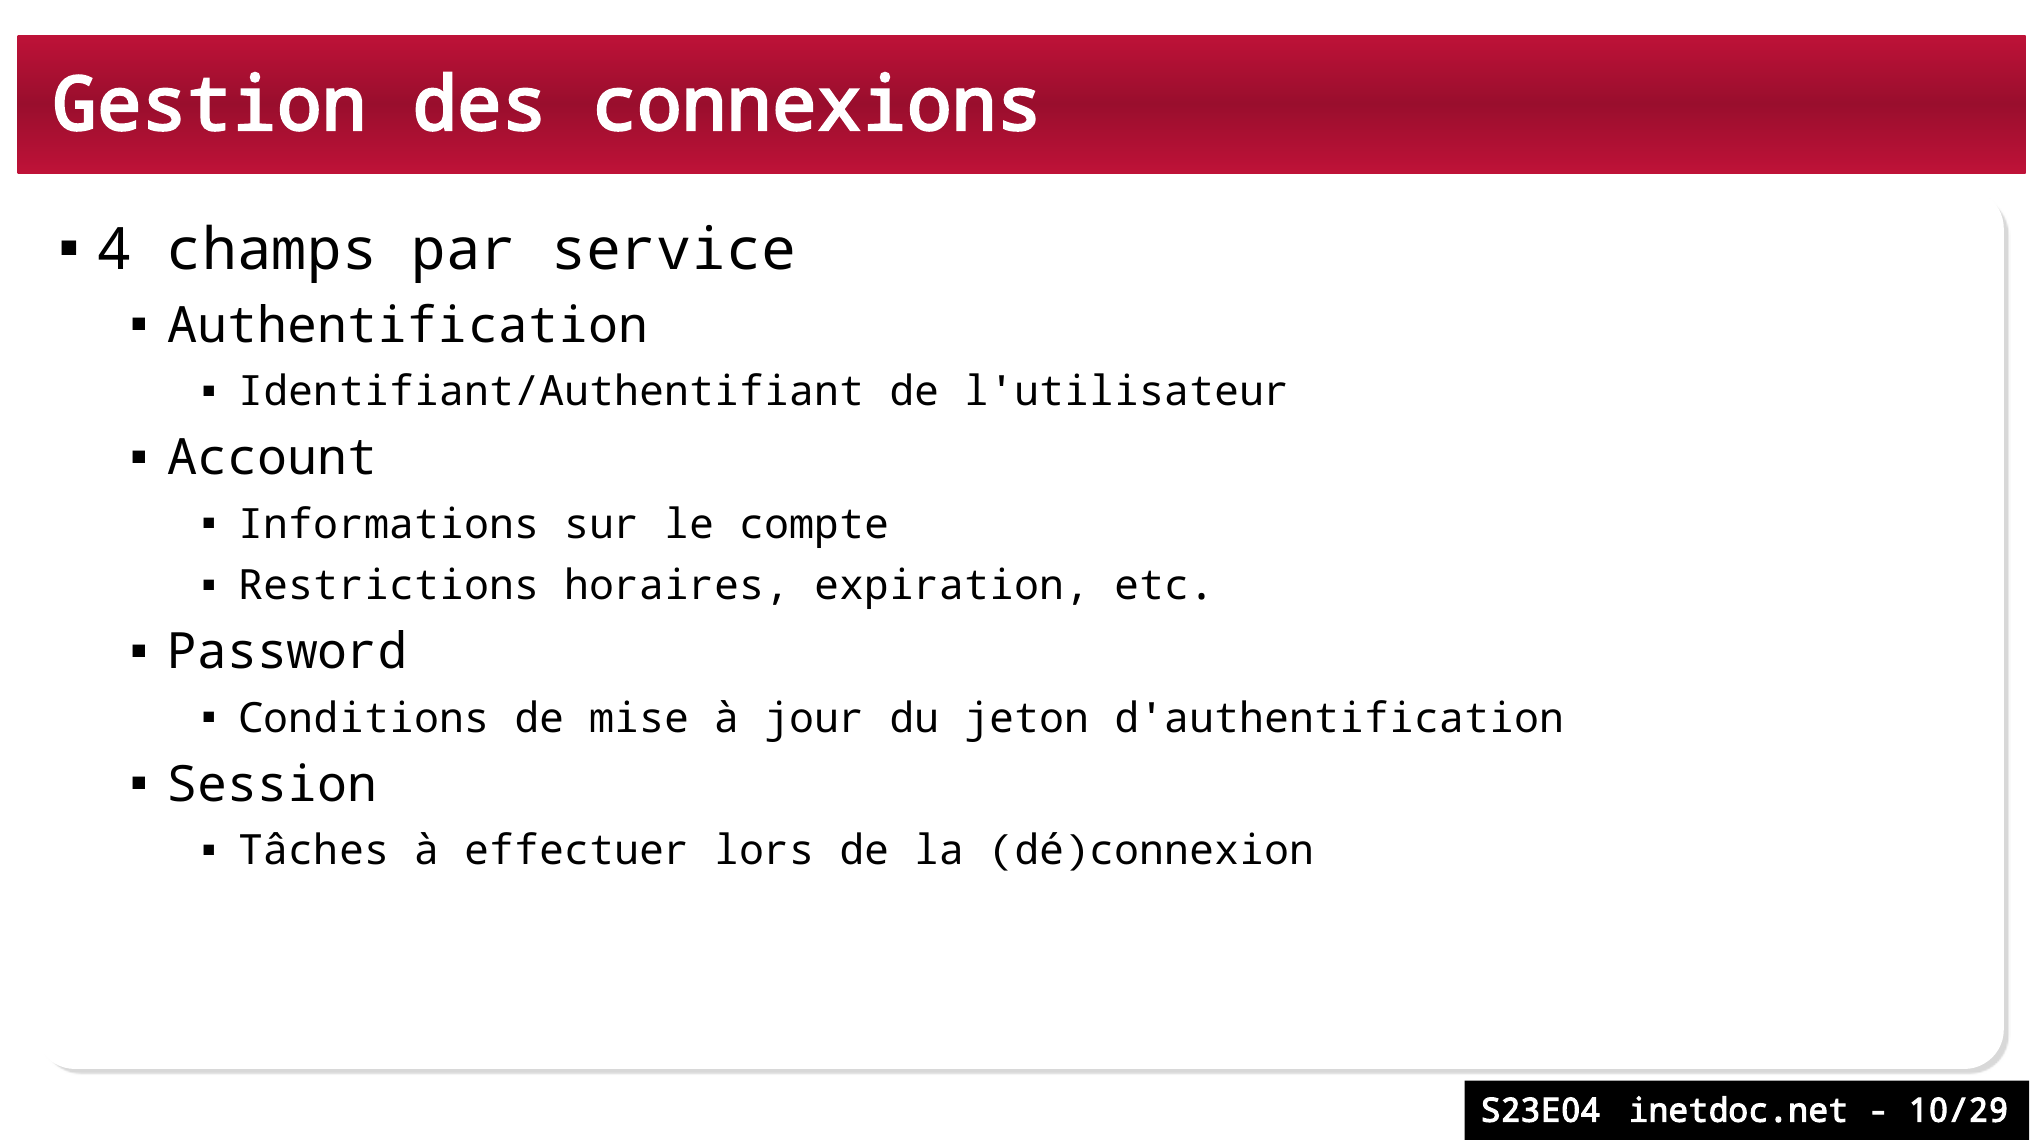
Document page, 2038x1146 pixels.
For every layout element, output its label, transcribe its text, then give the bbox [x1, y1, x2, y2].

text_box S23E04 inetdoc.net - <numéro>/29 [1464, 1080, 2030, 1140]
text_box 4 champs par service Authentification Identifiant/Authentifiant de l'utilisateur Account Informations sur le compte Restrictions horaires, expiration, etc. Password Conditions de mise à jour du jeton d'authentification Session Tâches à effectuer lors de la (dé)connexion [35, 188, 2004, 1069]
text_box Gestion des connexions [17, 35, 2026, 174]
